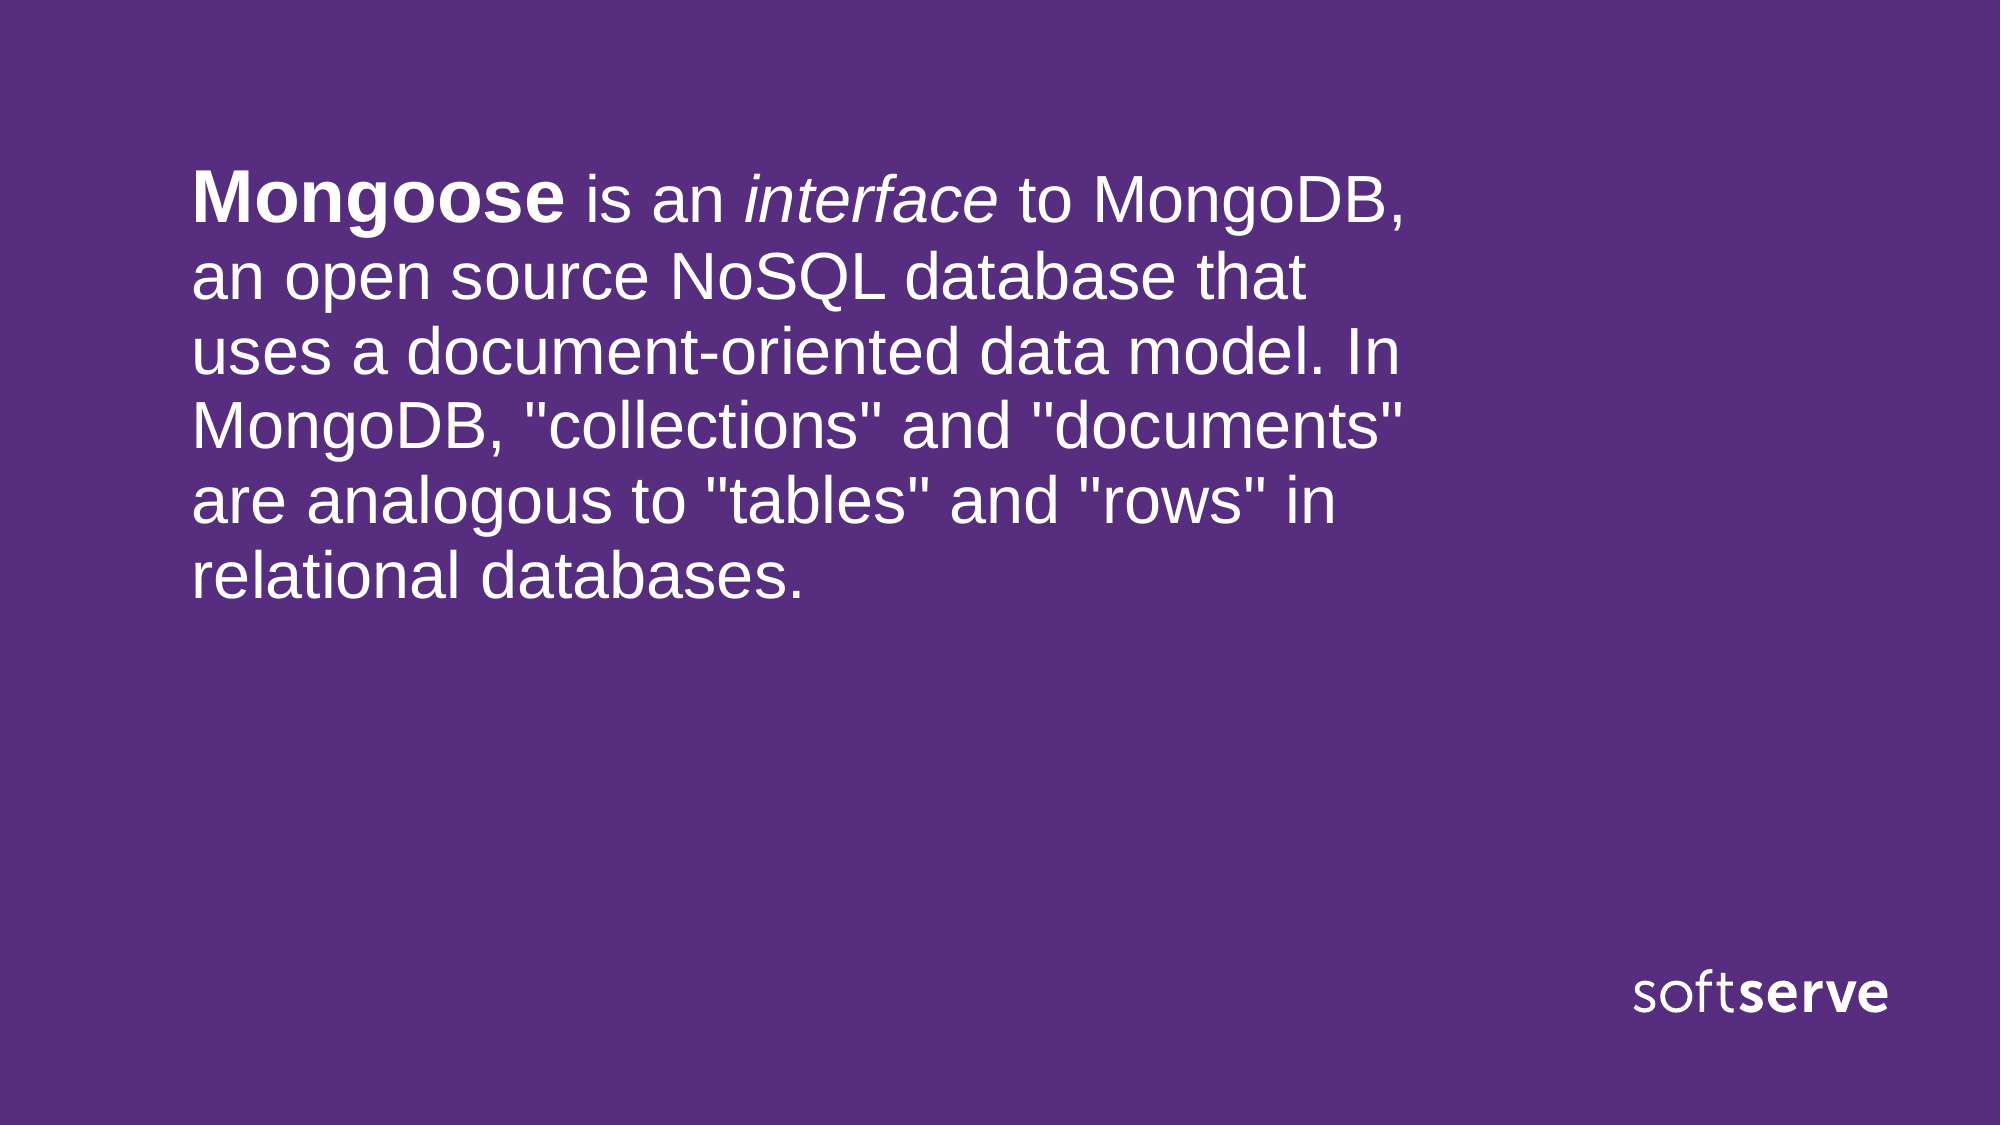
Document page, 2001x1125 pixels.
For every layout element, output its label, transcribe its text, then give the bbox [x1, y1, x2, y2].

text_box Mongoose is an interface to MongoDB, an open source NoSQL database that uses a document-oriented data model. In MongoDB, "collections" and "documents" are analogous to "tables" and "rows" in relational databases. [177, 147, 1477, 621]
